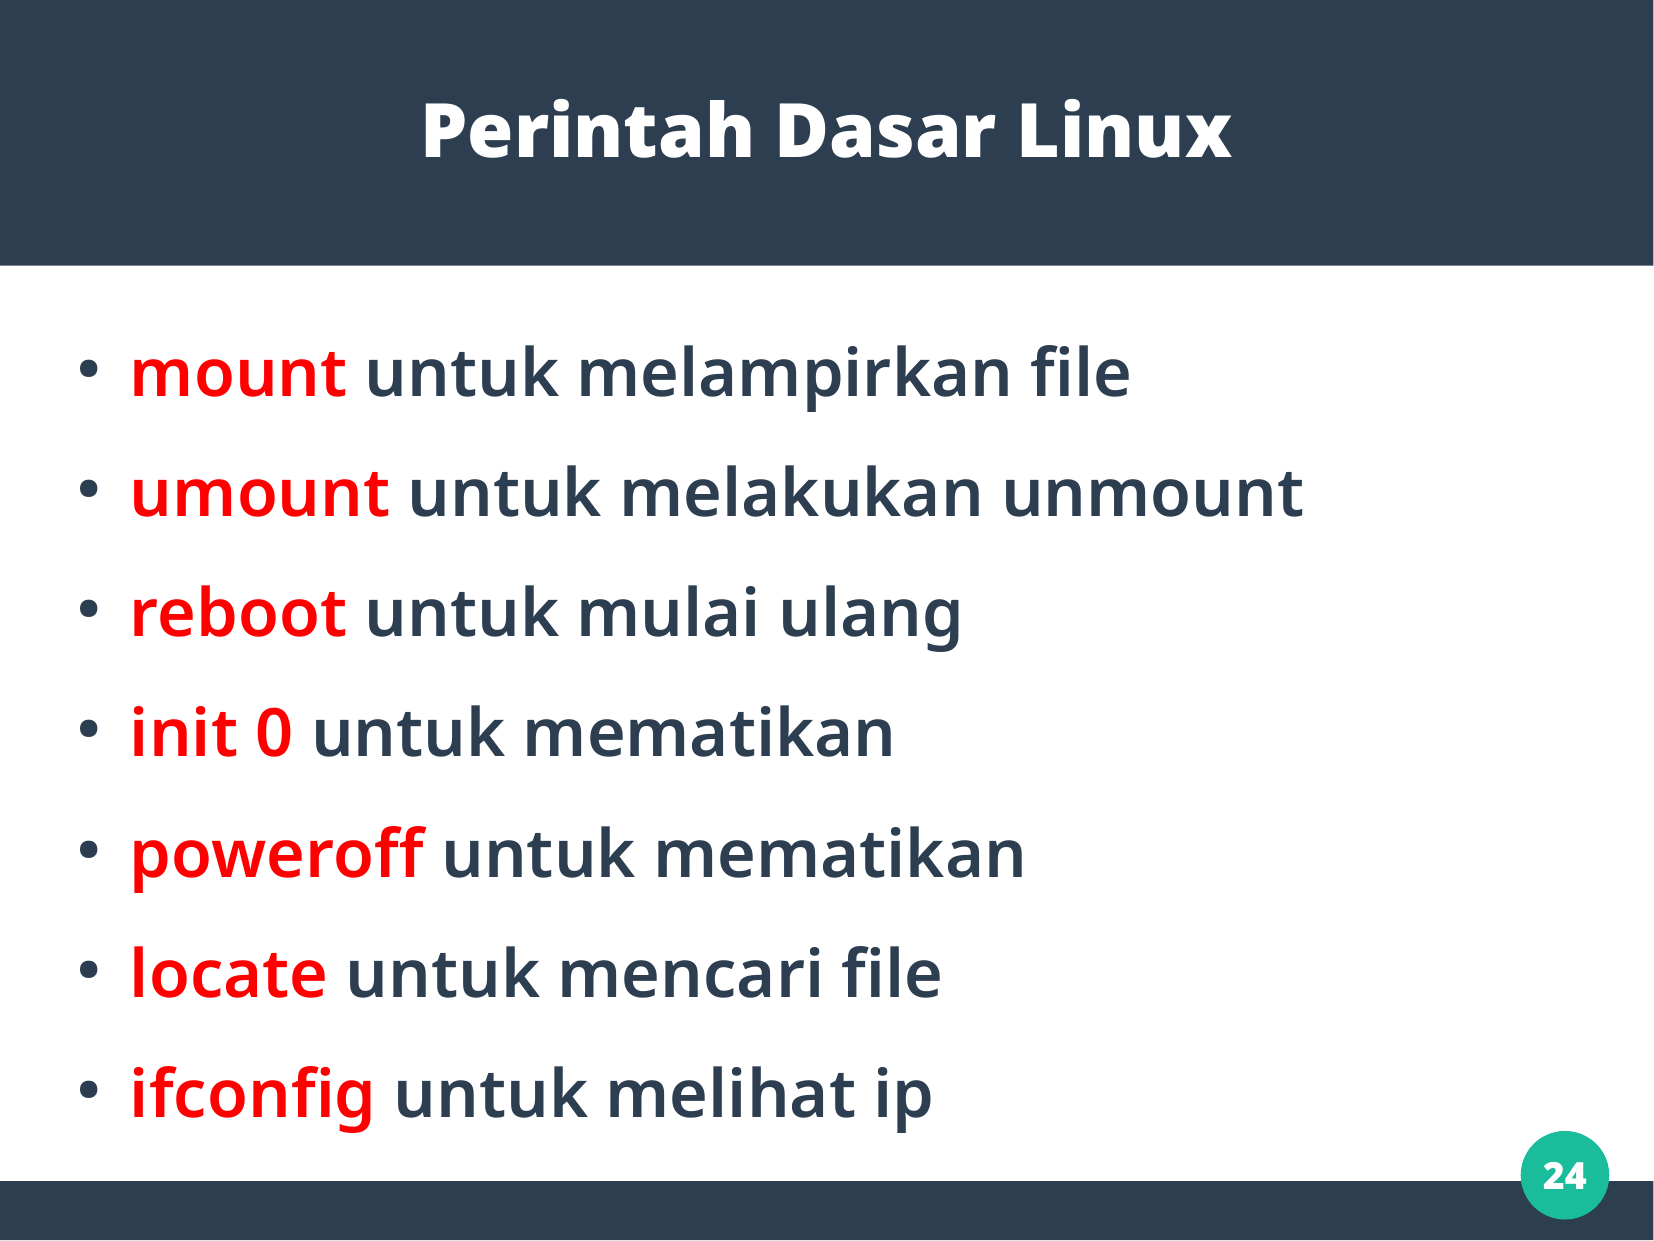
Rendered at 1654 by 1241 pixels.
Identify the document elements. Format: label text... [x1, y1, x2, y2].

title Perintah Dasar Linux [59, 49, 1595, 207]
list mount untuk melampirkan file umount untuk melakukan unmount reboot untuk mulai ulang init 0 untuk mematikan poweroff untuk mematikan locate untuk mencari file ifconfig untuk melihat ip [59, 324, 1595, 1152]
